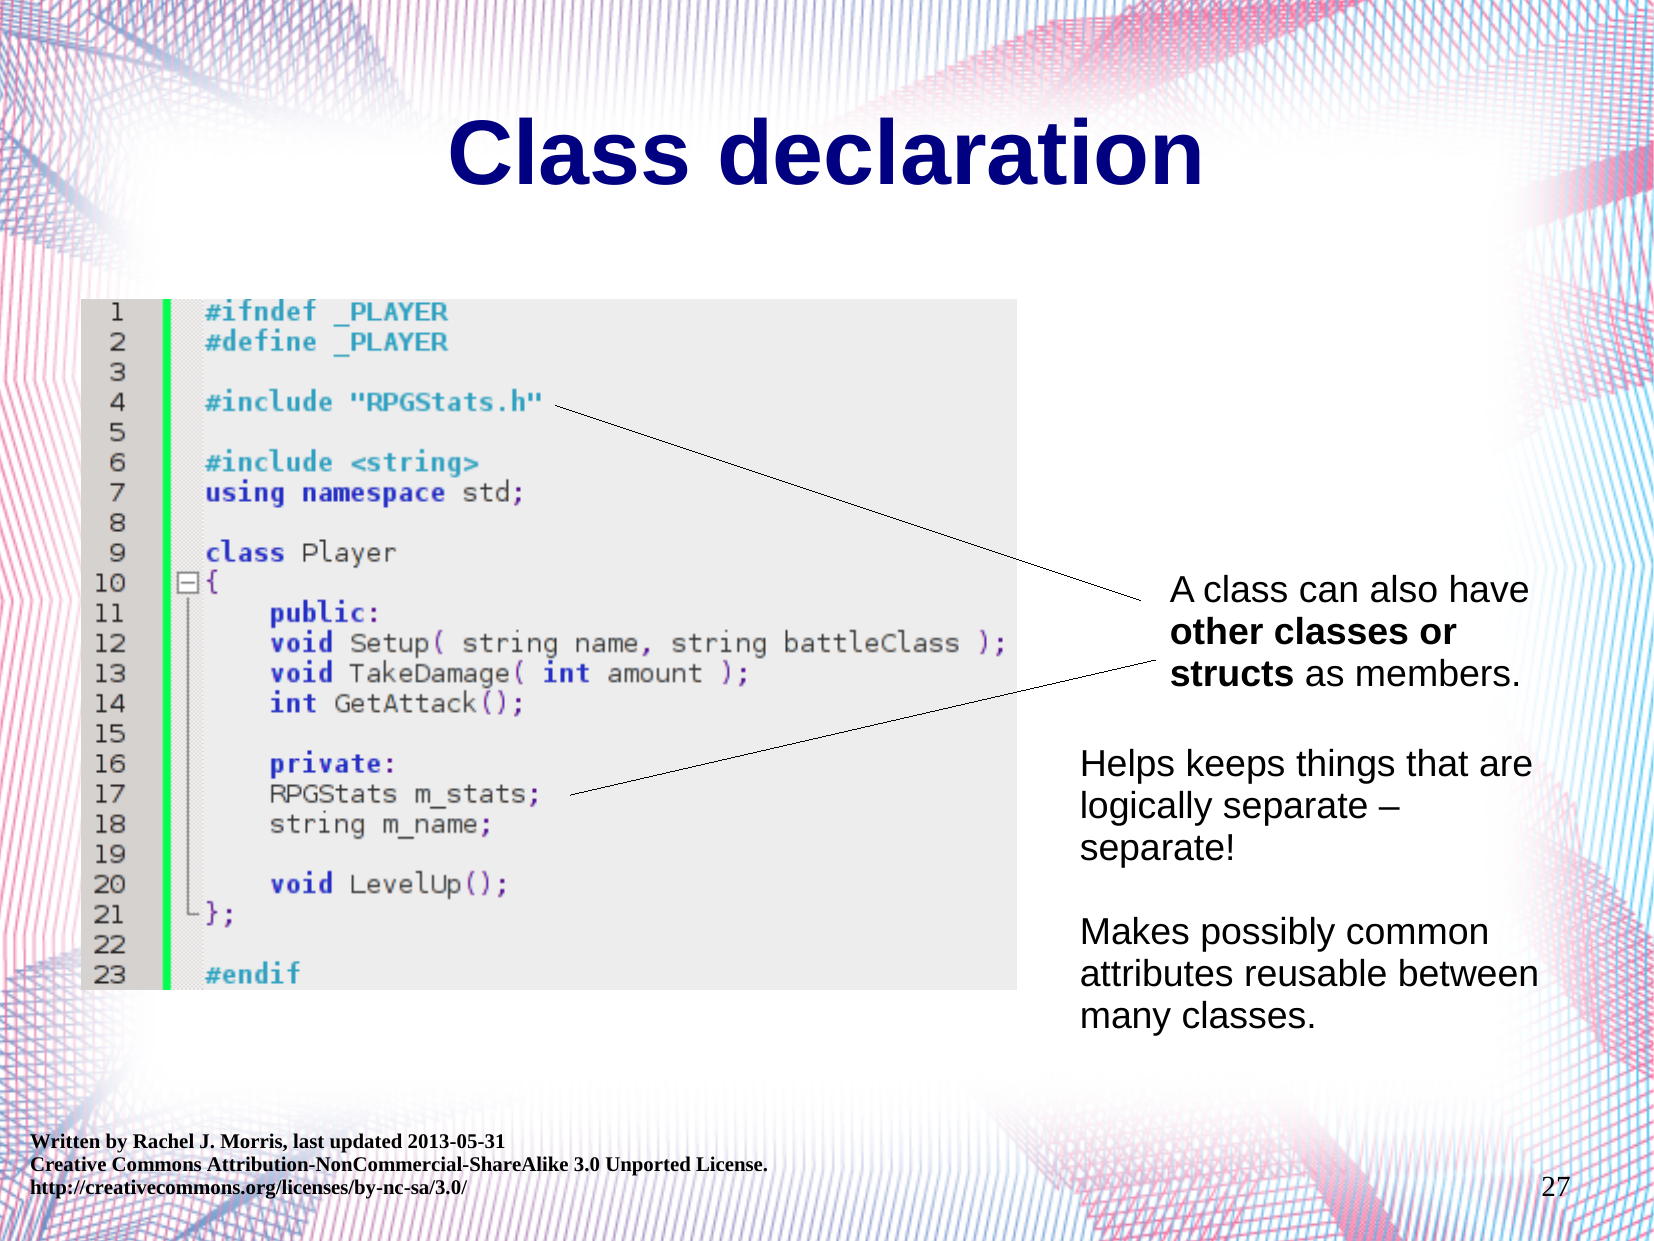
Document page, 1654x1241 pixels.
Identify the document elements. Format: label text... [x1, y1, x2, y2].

title Class declaration [82, 49, 1571, 257]
text_box A class can also have other classes or structs as members. [1155, 561, 1576, 702]
picture [0, 0, 1654, 1241]
text_box Helps keeps things that are logically separate – separate! Makes possibly common attributes reusable between many classes. [1065, 735, 1561, 1044]
